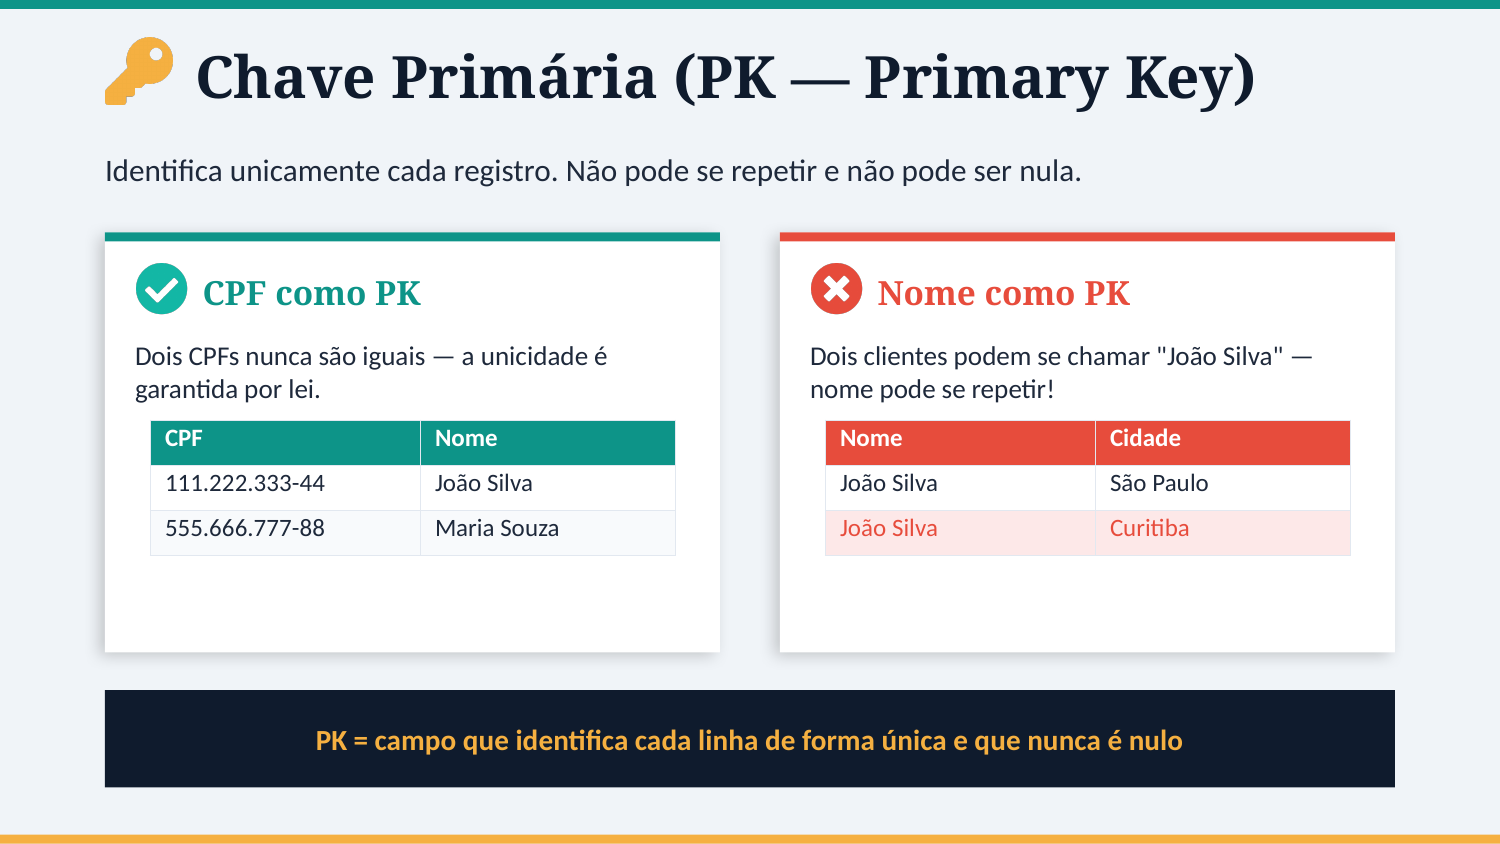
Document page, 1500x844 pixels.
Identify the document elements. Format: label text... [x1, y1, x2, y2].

text_box [0, 834, 1500, 844]
table_header CPF [151, 421, 420, 465]
text_box Chave Primária (PK — Primary Key) [194, 37, 1395, 113]
text_box [104, 232, 720, 653]
table_cell João Silva [826, 466, 1095, 510]
picture [105, 37, 173, 105]
table_cell Maria Souza [421, 511, 675, 555]
text_box PK = campo que identifica cada linha de forma única e que nunca é nulo [104, 690, 1395, 788]
text_box CPF como PK [202, 262, 653, 323]
text_box Dois CPFs nunca são iguais — a unicidade é garantida por lei. [134, 337, 690, 405]
picture [810, 262, 863, 315]
table_cell 111.222.333-44 [151, 466, 420, 510]
table_header Nome [421, 421, 675, 465]
text_box [779, 232, 1395, 653]
picture [135, 262, 188, 315]
table_header Nome [826, 421, 1095, 465]
text_box Identifica unicamente cada registro. Não pode se repetir e não pode ser nula. [104, 135, 1395, 203]
table_cell 555.666.777-88 [151, 511, 420, 555]
text_box Nome como PK [877, 262, 1328, 323]
table_cell São Paulo [1096, 466, 1350, 510]
text_box [0, 0, 1500, 9]
table_cell João Silva [826, 511, 1095, 555]
table_header Cidade [1096, 421, 1350, 465]
table_cell João Silva [421, 466, 675, 510]
text_box Dois clientes podem se chamar "João Silva" — nome pode se repetir! [809, 337, 1365, 405]
table_cell Curitiba [1096, 511, 1350, 555]
